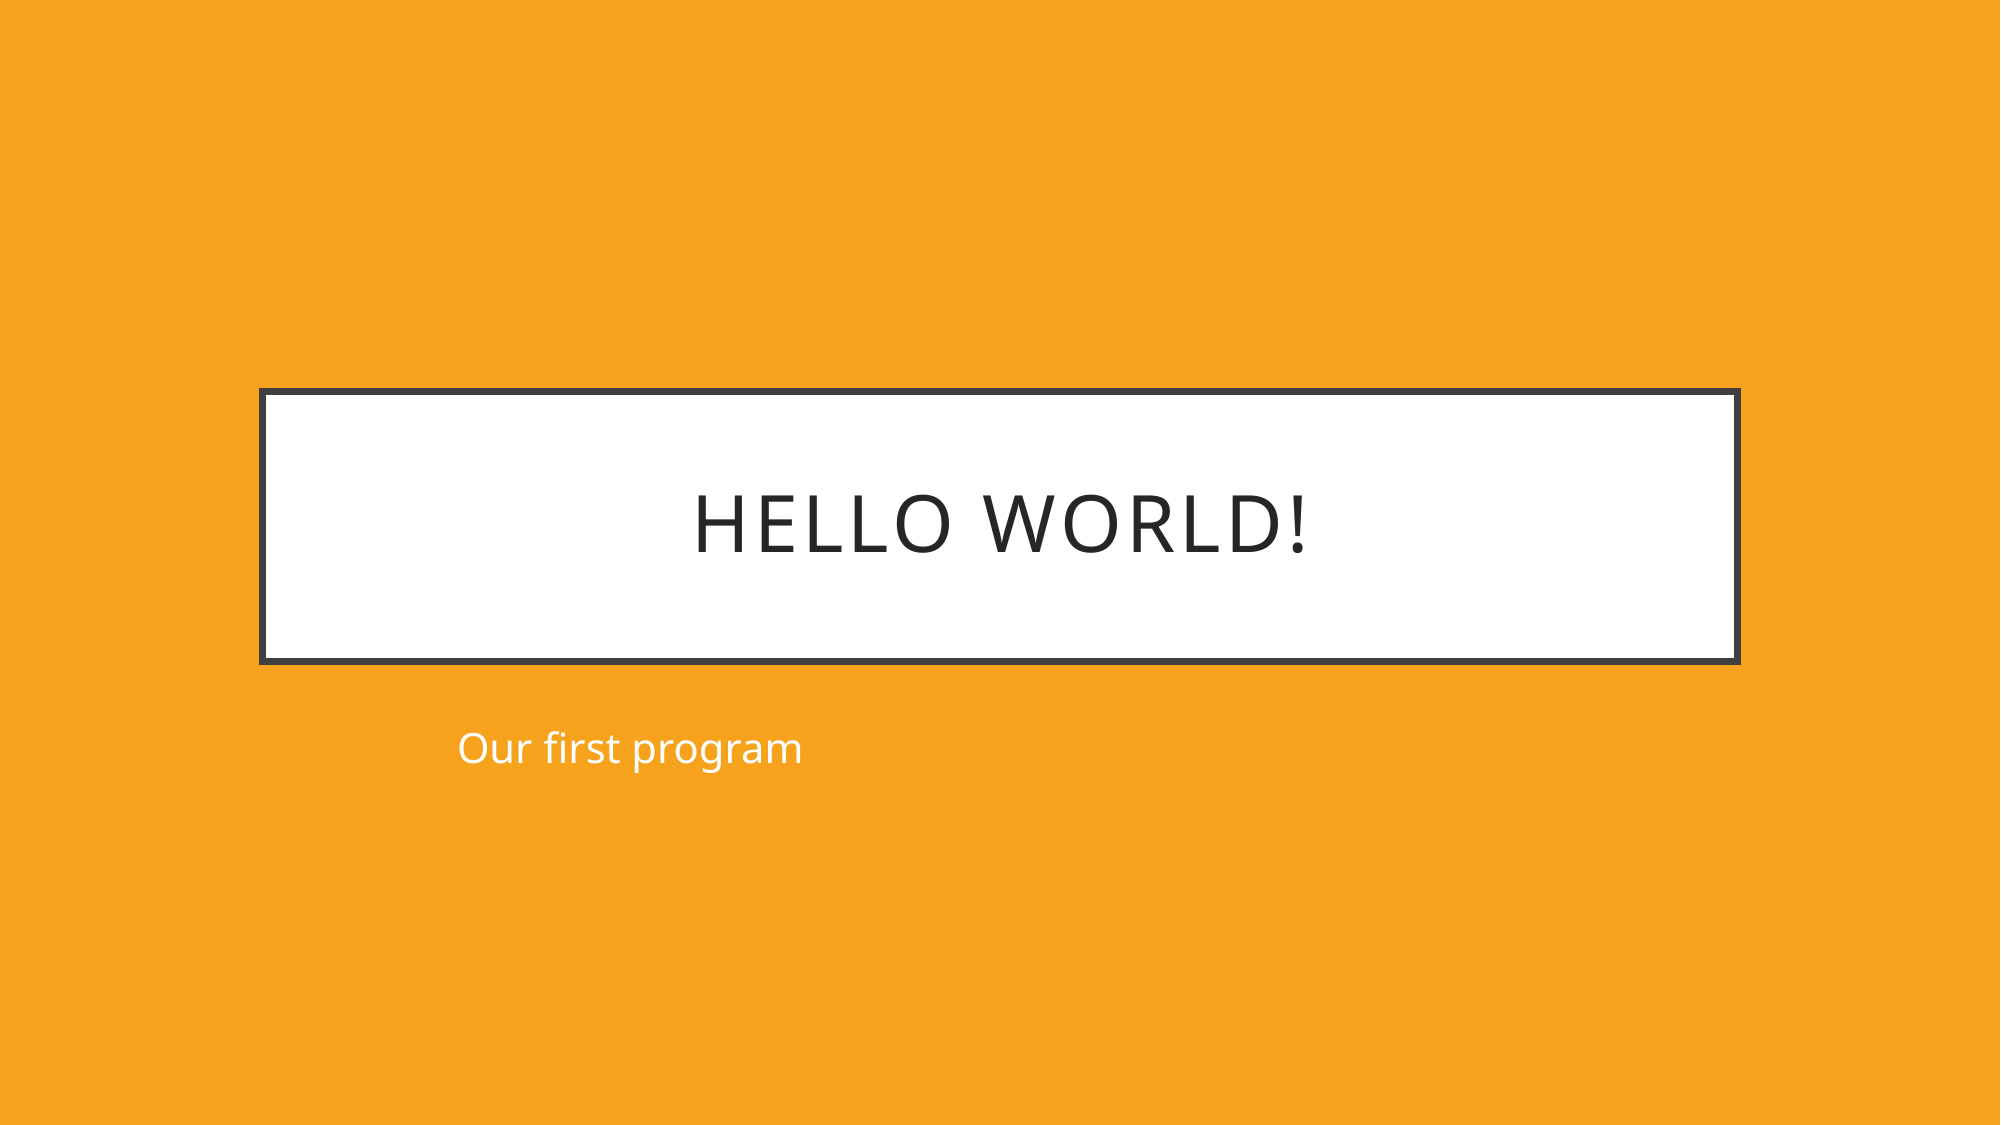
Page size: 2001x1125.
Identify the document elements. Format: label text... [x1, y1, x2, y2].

list Our first program [442, 713, 1558, 922]
title Hello WORLD! [262, 391, 1738, 662]
